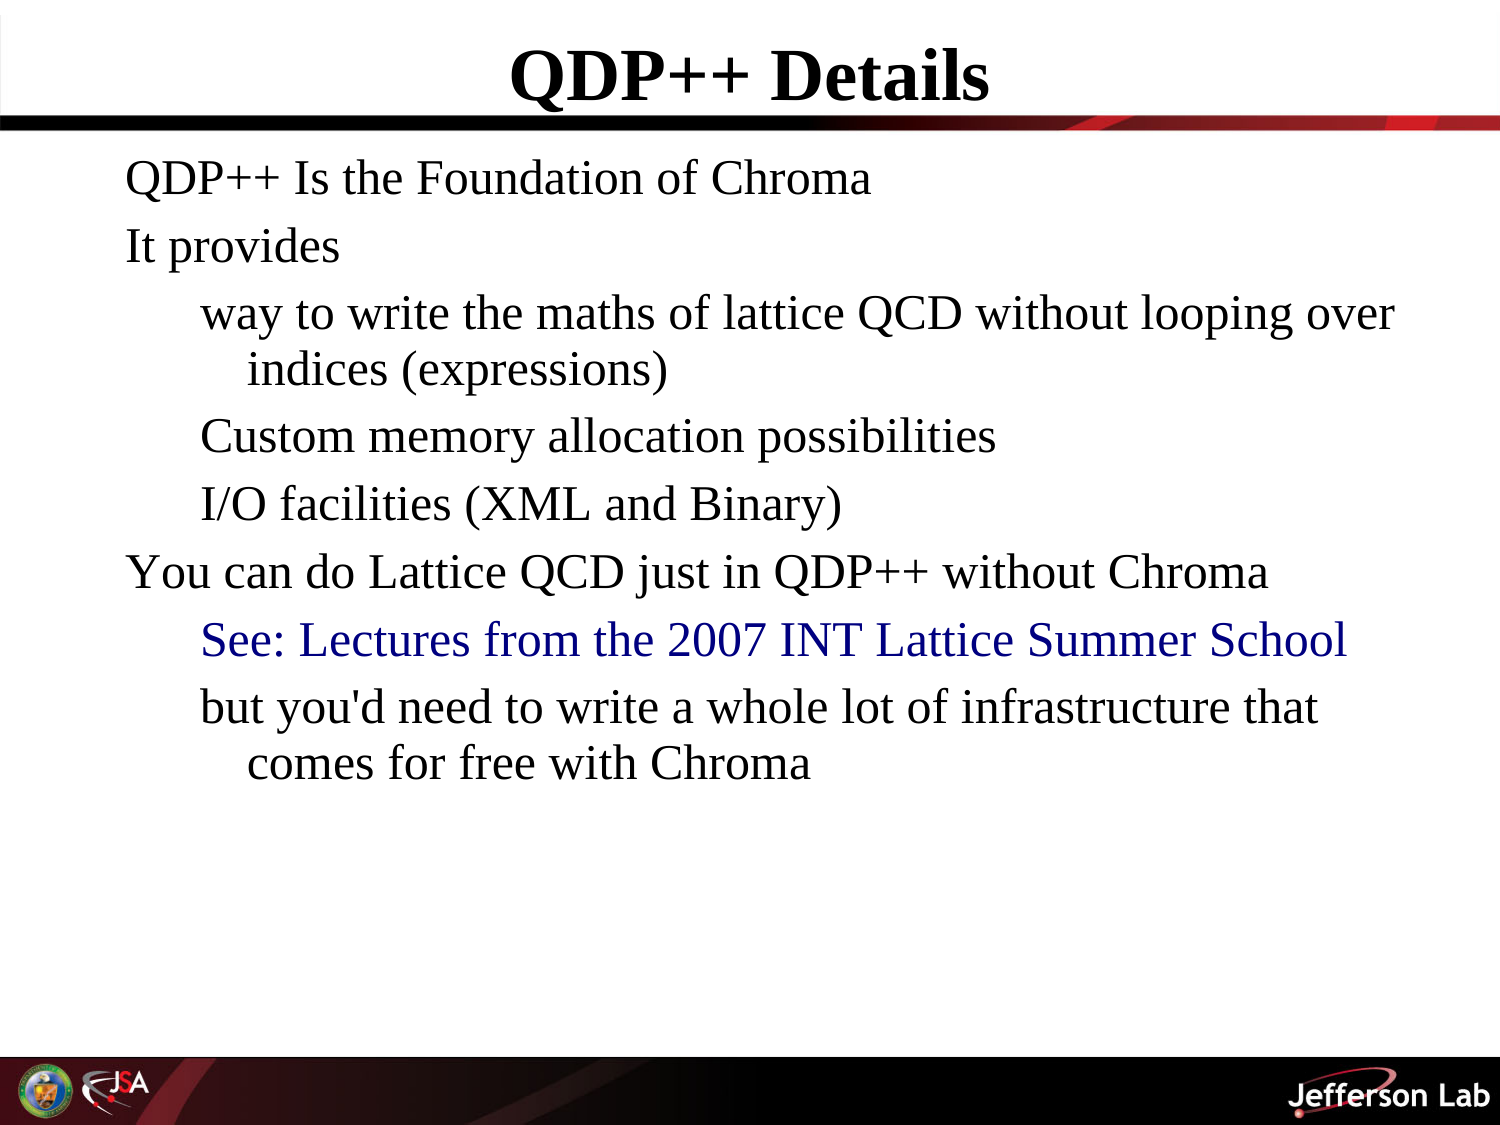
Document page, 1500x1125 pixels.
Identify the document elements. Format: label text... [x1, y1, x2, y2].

picture [0, 0, 1500, 1125]
list QDP++ Is the Foundation of Chroma It provides way to write the maths of lattice QCD without looping over indices (expressions) Custom memory allocation possibilities I/O facilities (XML and Binary) You can do Lattice QCD just in QDP++ without Chroma See: Lectures from the 2007 INT Lattice Summer School but you'd need to write a whole lot of infrastructure that comes for free with Chroma [125, 149, 1401, 1011]
title QDP++ Details [112, 7, 1388, 143]
